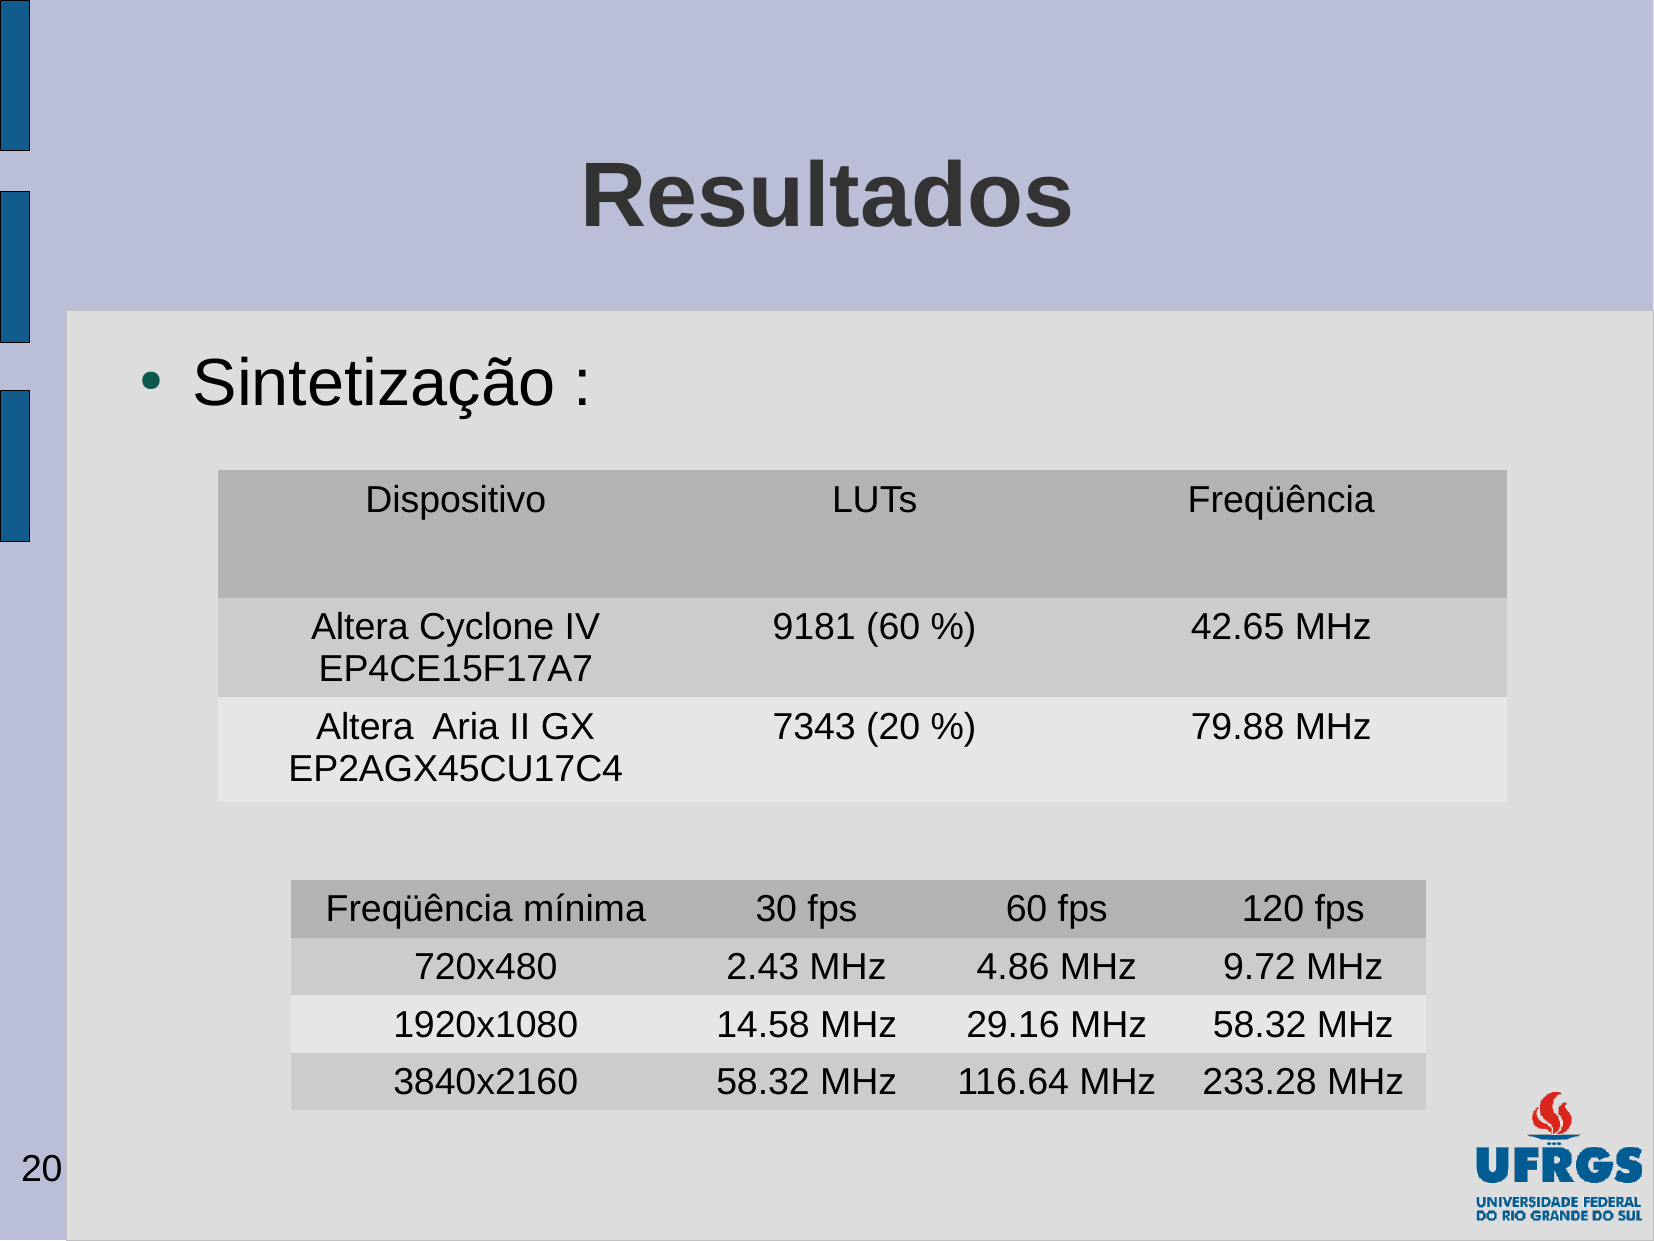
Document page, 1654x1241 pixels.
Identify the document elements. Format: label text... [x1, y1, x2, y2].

table_header 60 fps [933, 880, 1181, 938]
table_cell 2.43 MHz [681, 938, 933, 995]
list Sintetização : [121, 344, 1534, 1064]
table_cell Altera Cyclone IV EP4CE15F17A7 [218, 598, 694, 697]
table_cell 3840x2160 [291, 1053, 681, 1110]
table_cell 1920x1080 [291, 995, 681, 1053]
picture [1476, 1092, 1642, 1221]
table_cell 720x480 [291, 938, 681, 995]
table_header 30 fps [681, 880, 933, 938]
table_cell 7343 (20 %) [694, 697, 1056, 802]
table_header Freqüência [1056, 470, 1507, 598]
table_cell 9.72 MHz [1181, 938, 1426, 995]
table_cell 9181 (60 %) [694, 598, 1056, 697]
table_cell 14.58 MHz [681, 995, 933, 1053]
table_cell 58.32 MHz [1181, 995, 1426, 1053]
table_cell 233.28 MHz [1181, 1053, 1426, 1110]
table_cell 58.32 MHz [681, 1053, 933, 1110]
table_cell Altera Aria II GX EP2AGX45CU17C4 [218, 697, 694, 802]
table_cell 79.88 MHz [1056, 697, 1507, 802]
table_cell 116.64 MHz [933, 1053, 1181, 1110]
table_header Freqüência mínima [291, 880, 681, 938]
table_cell 4.86 MHz [933, 938, 1181, 995]
table_header 120 fps [1181, 880, 1426, 938]
table_header Dispositivo [218, 470, 694, 598]
title Resultados [121, 91, 1534, 299]
table_cell 42.65 MHz [1056, 598, 1507, 697]
table_header LUTs [694, 470, 1056, 598]
table_cell 29.16 MHz [933, 995, 1181, 1053]
